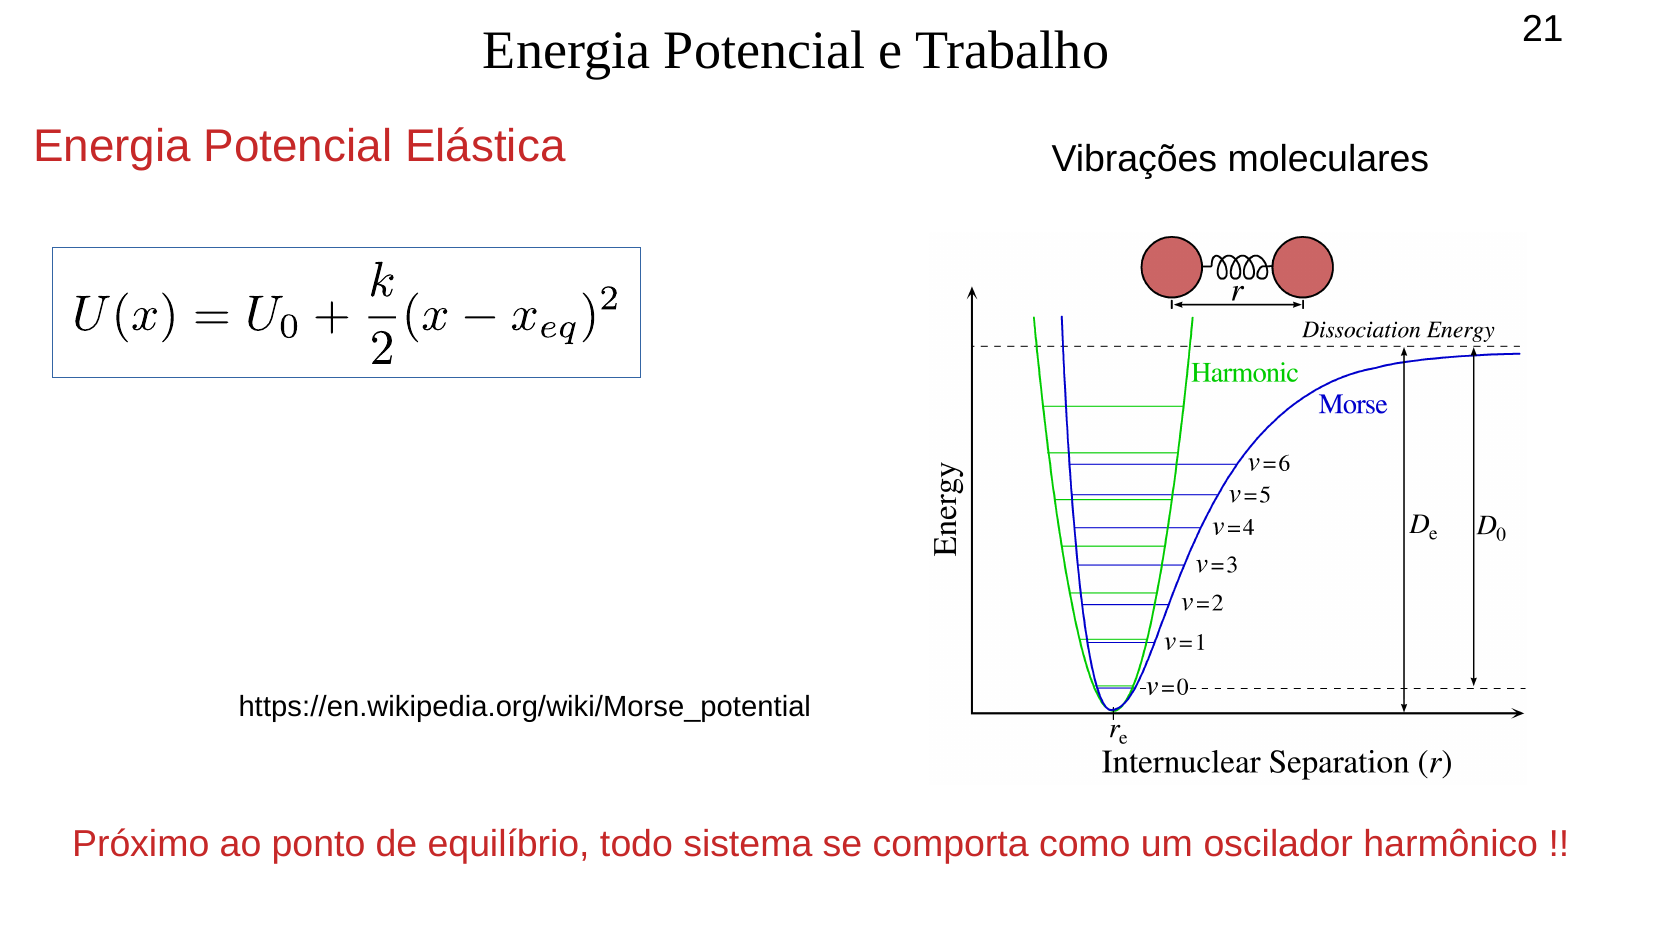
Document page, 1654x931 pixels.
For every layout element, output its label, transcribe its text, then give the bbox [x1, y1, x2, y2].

text_box Próximo ao ponto de equilíbrio, todo sistema se comporta como um oscilador harmônico !! [57, 815, 1585, 873]
text_box Energia Potencial e Trabalho [468, 0, 1186, 88]
text_box <number> [1507, 0, 1654, 71]
picture [929, 232, 1527, 785]
text_box Vibrações moleculares [1036, 129, 1445, 187]
text_box https://en.wikipedia.org/wiki/Morse_potential [223, 682, 842, 731]
picture [70, 259, 619, 366]
text_box Energia Potencial Elástica [18, 112, 1625, 249]
